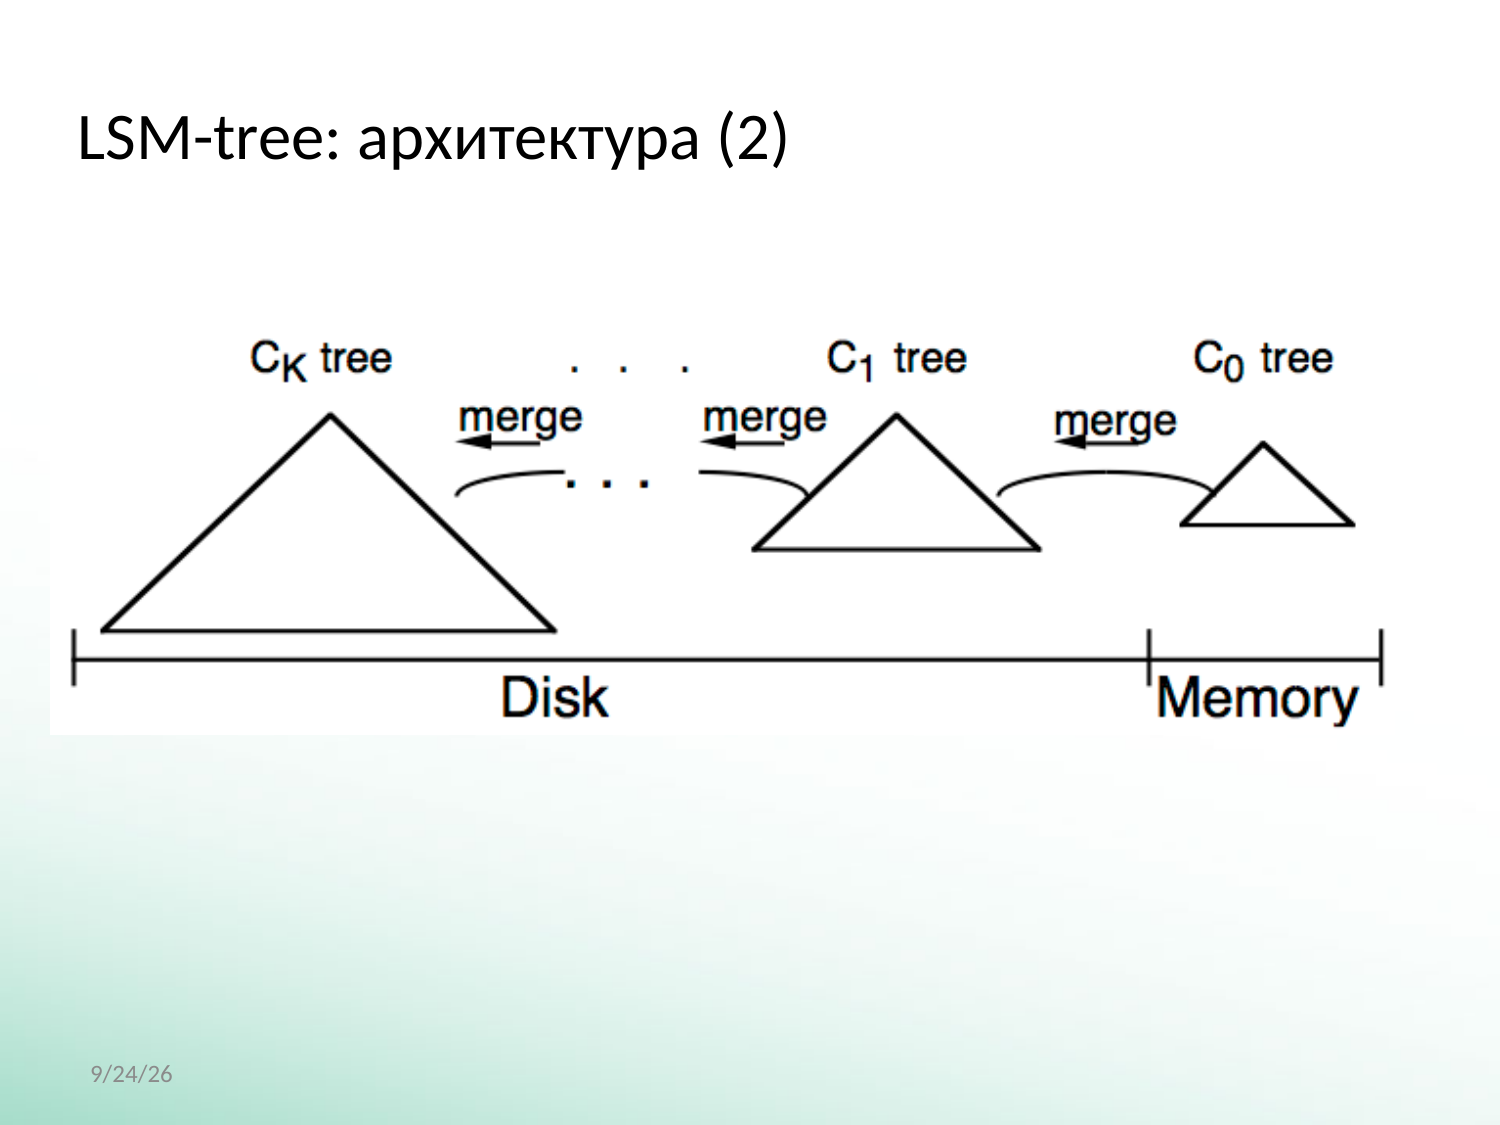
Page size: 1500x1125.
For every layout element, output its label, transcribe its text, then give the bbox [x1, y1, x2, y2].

title LSM-tree: архитектура (2) [77, 72, 1428, 214]
picture [0, 0, 1500, 1125]
